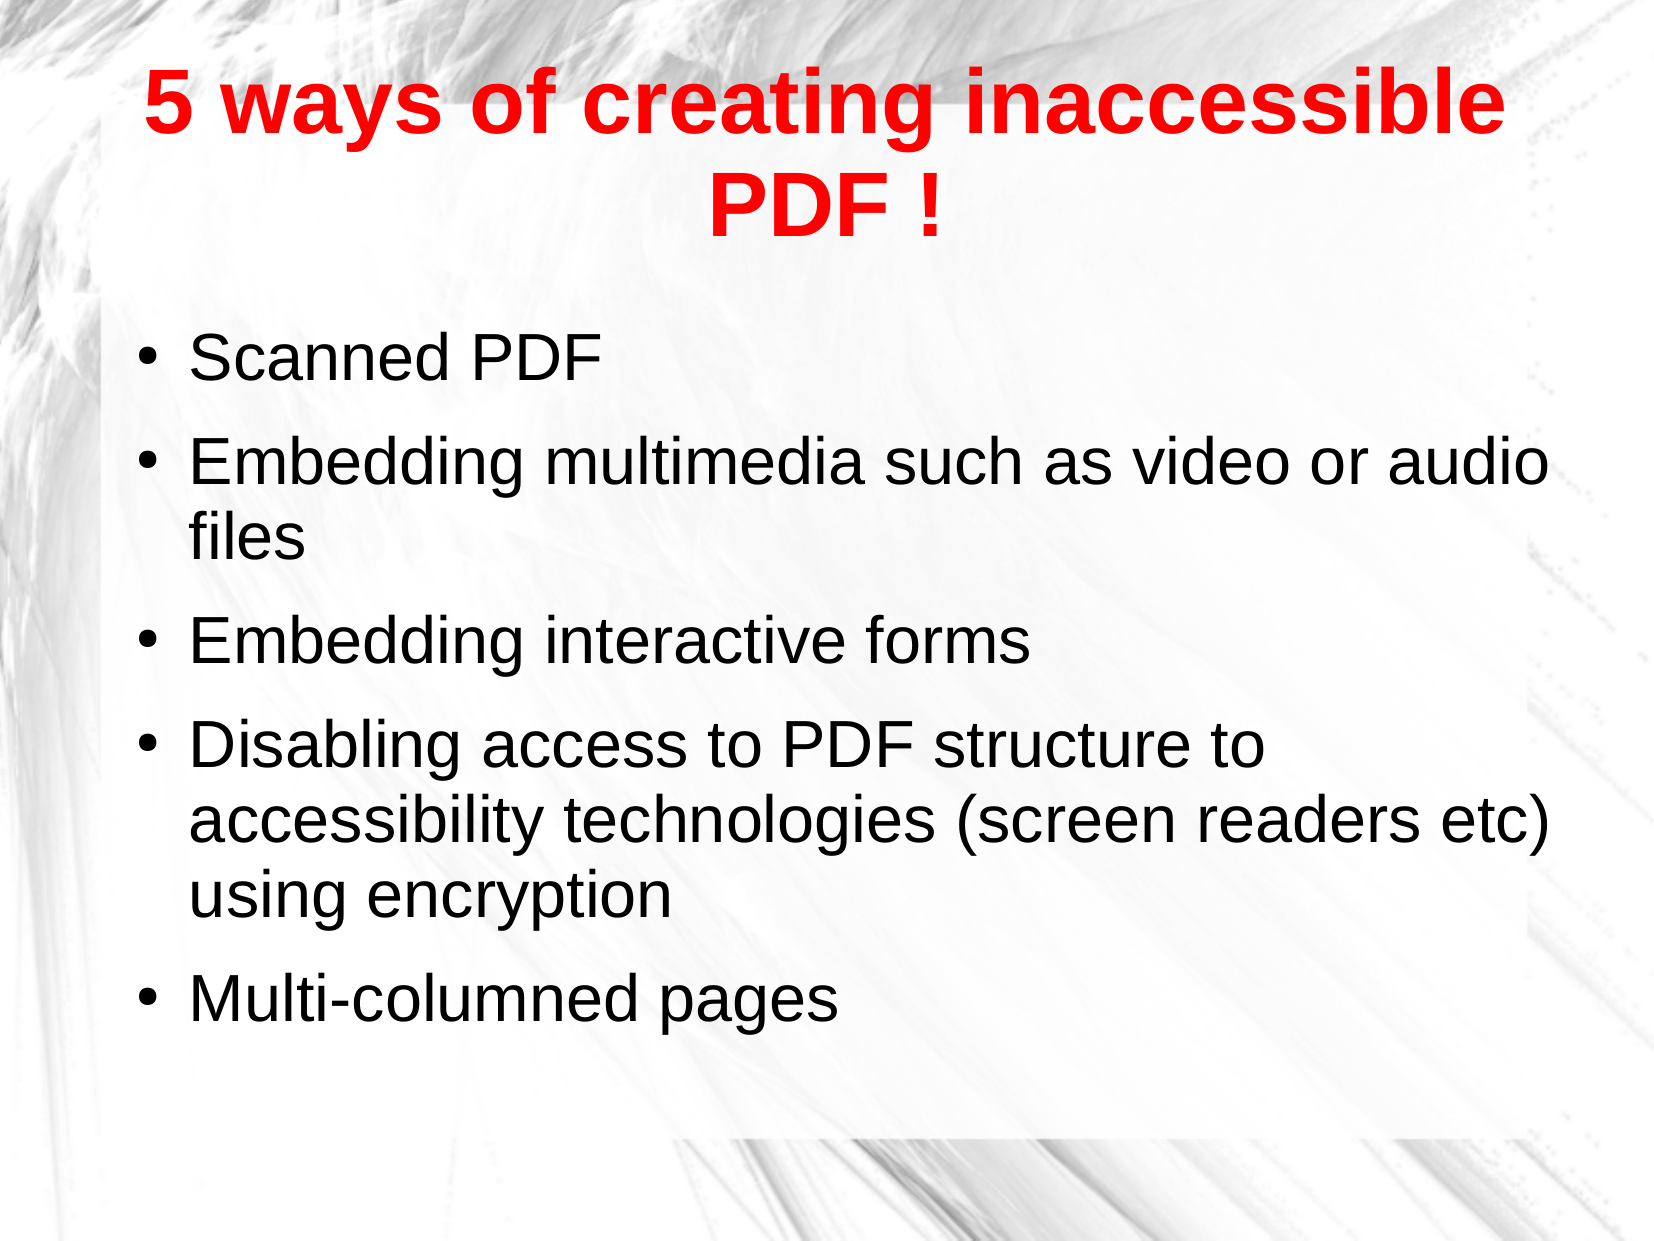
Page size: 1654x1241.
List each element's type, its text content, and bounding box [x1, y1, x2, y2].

title 5 ways of creating inaccessible PDF ! [82, 50, 1571, 256]
list Scanned PDF Embedding multimedia such as video or audio files Embedding interactive forms Disabling access to PDF structure to accessibility technologies (screen readers etc) using encryption Multi-columned pages [118, 319, 1571, 1037]
picture [0, 0, 1654, 1241]
